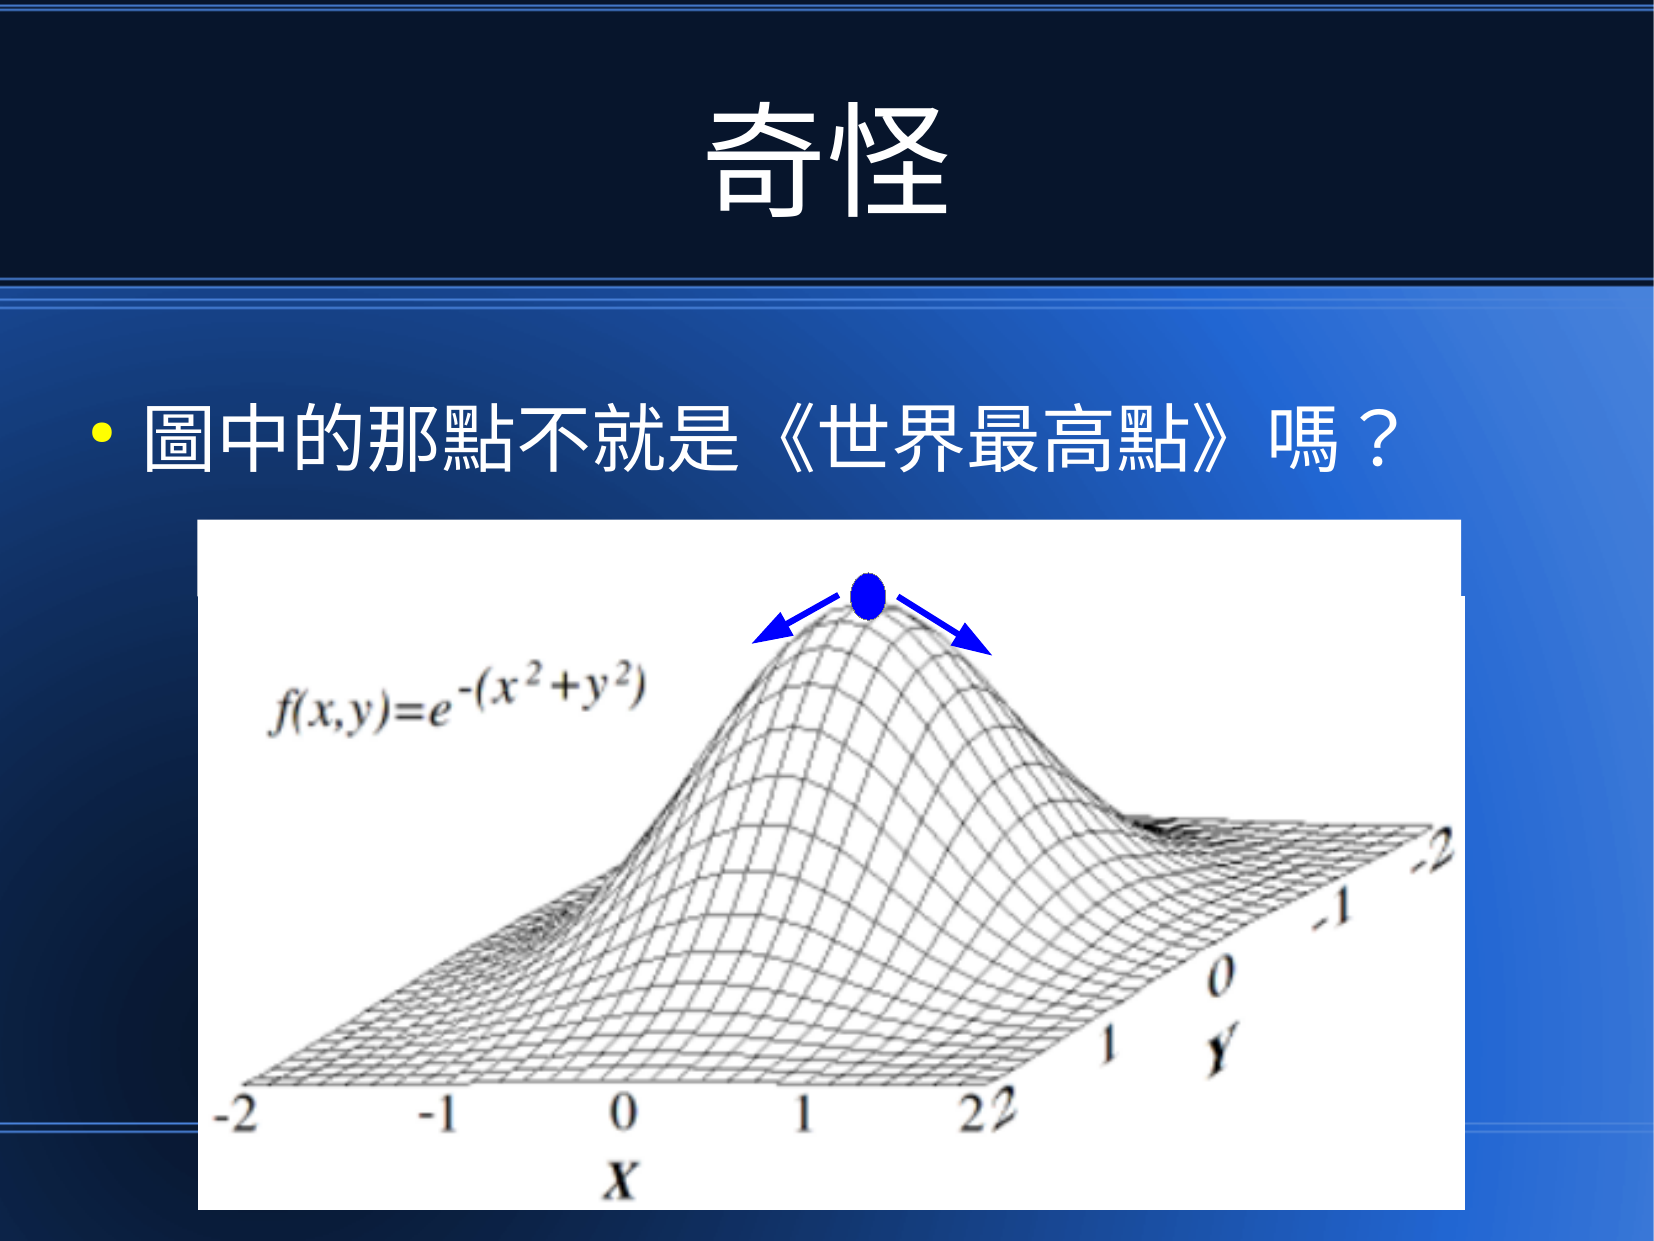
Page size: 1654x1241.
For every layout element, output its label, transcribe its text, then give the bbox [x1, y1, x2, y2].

picture [0, 0, 1654, 1241]
text_box [197, 519, 1462, 621]
picture [198, 596, 1465, 1210]
list 圖中的那點不就是《世界最高點》嗎？ [70, 325, 1559, 1241]
title 奇怪 [82, 49, 1571, 257]
